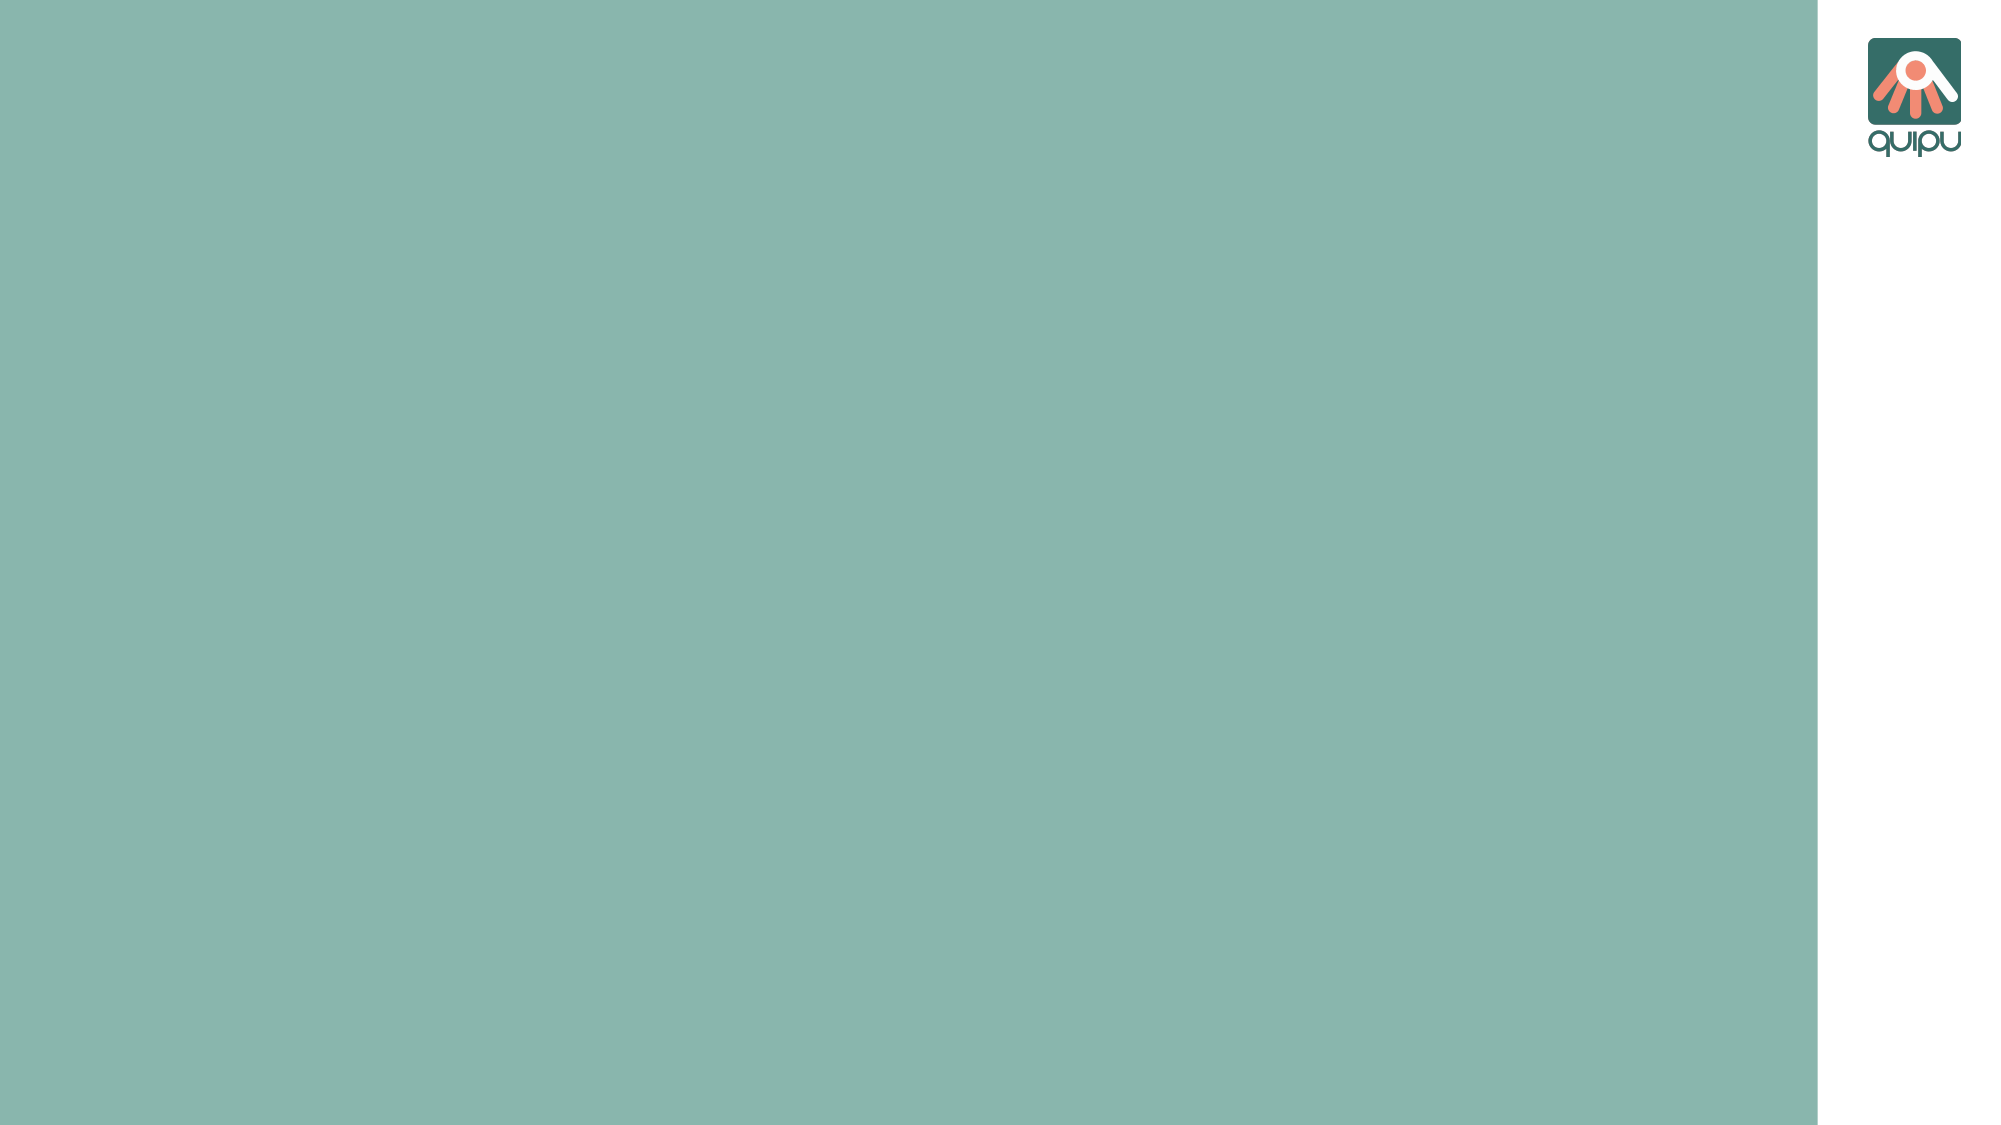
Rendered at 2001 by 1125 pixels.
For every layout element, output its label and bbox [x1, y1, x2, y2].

picture [1868, 38, 1961, 157]
text_box [1817, 0, 2000, 1125]
